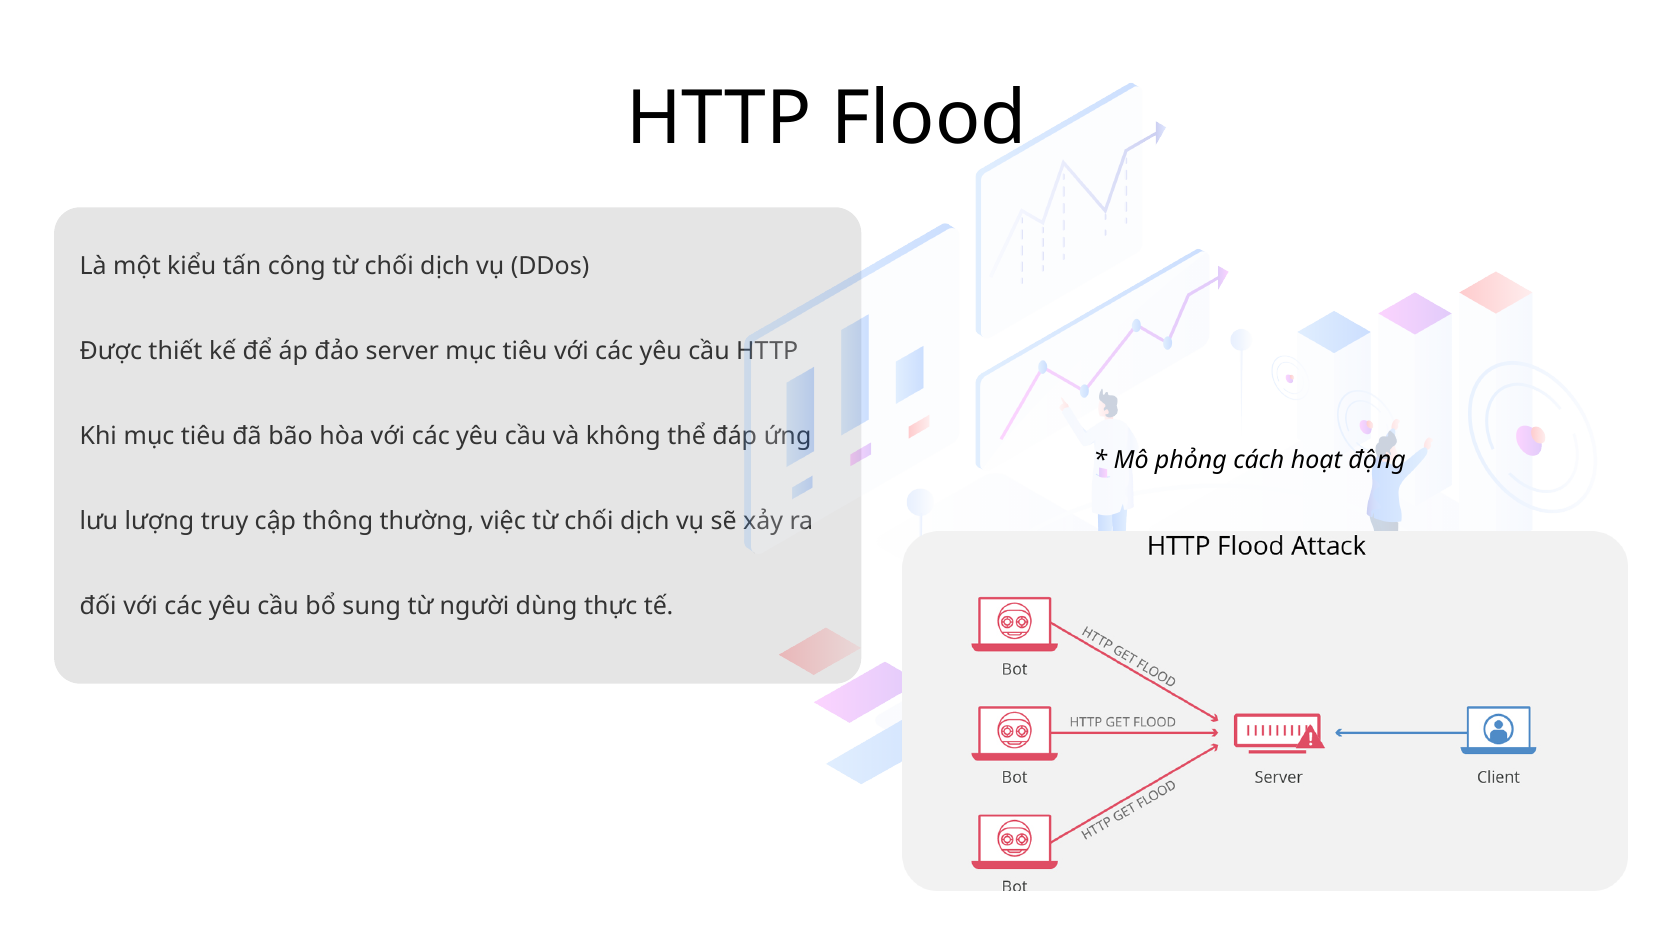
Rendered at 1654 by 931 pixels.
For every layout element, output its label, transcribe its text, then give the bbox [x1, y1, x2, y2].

text_box * Mô phỏng cách hoạt động [1078, 434, 1654, 492]
text_box [54, 212, 64, 679]
text_box Là một kiểu tấn công từ chối dịch vụ (DDos) Được thiết kế để áp đảo server mục tiêu với các yêu cầu HTTP Khi mục tiêu đã bão hòa với các yêu cầu và không thể đáp ứng lưu lượng truy cập thông thường, việc từ chối dịch vụ sẽ xảy ra đối với các yêu cầu bổ sung từ người dùng thực tế. [64, 189, 705, 695]
title HTTP Flood [82, 37, 705, 193]
picture [705, 0, 1636, 916]
